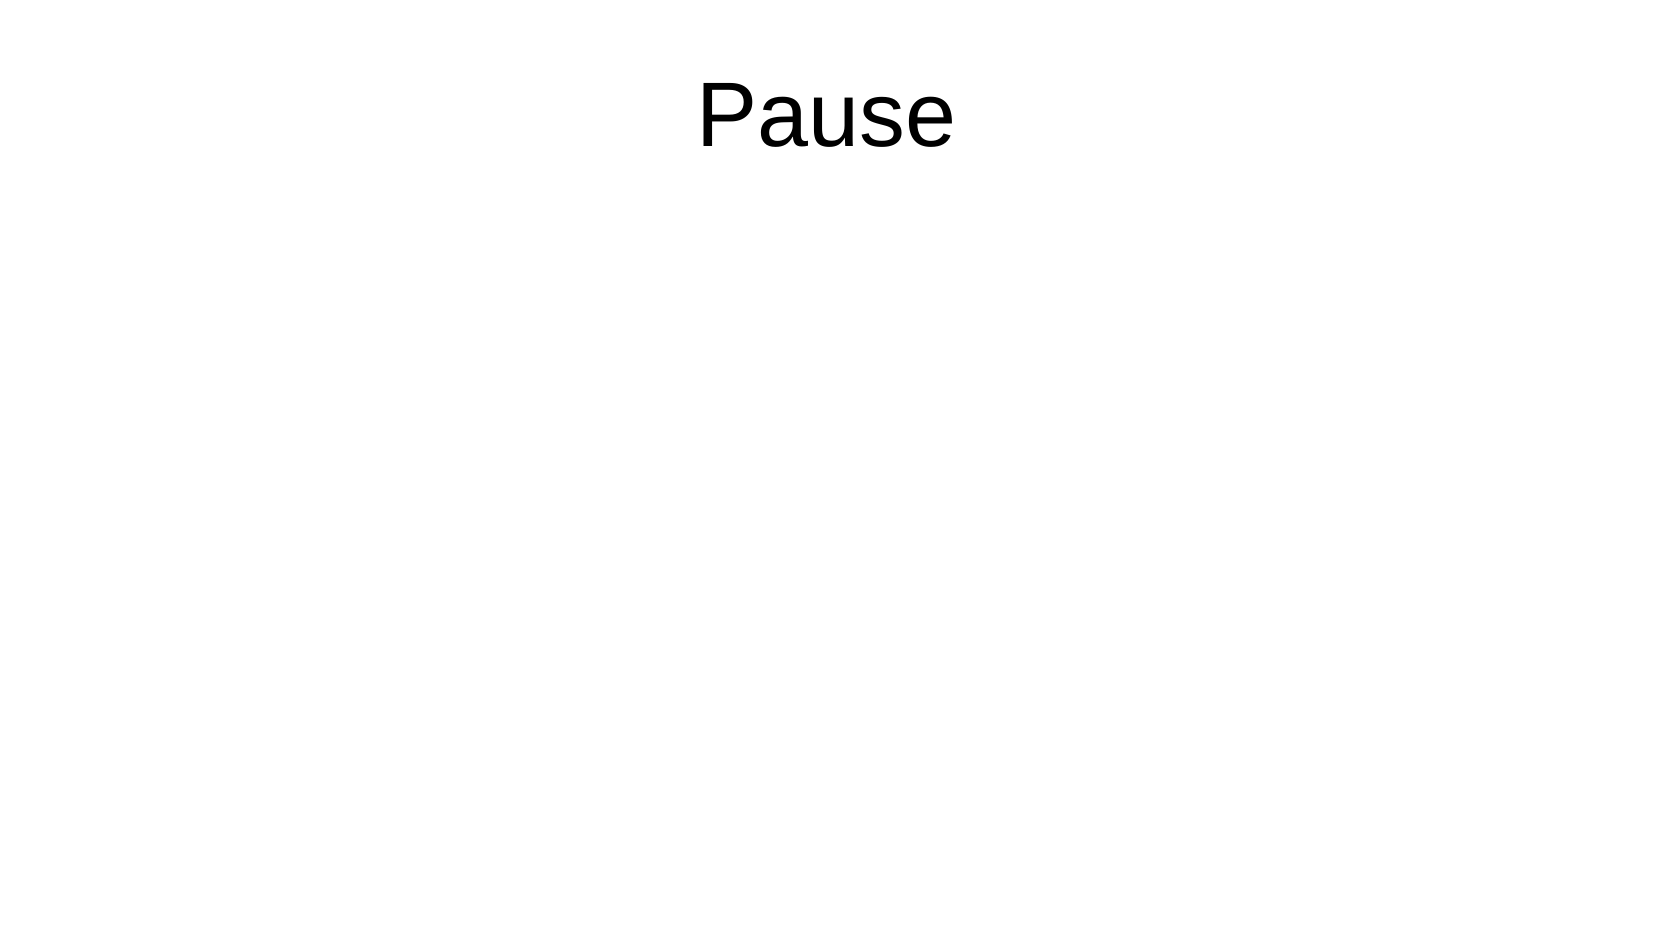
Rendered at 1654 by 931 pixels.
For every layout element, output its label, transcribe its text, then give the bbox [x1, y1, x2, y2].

title Pause [82, 37, 1571, 193]
